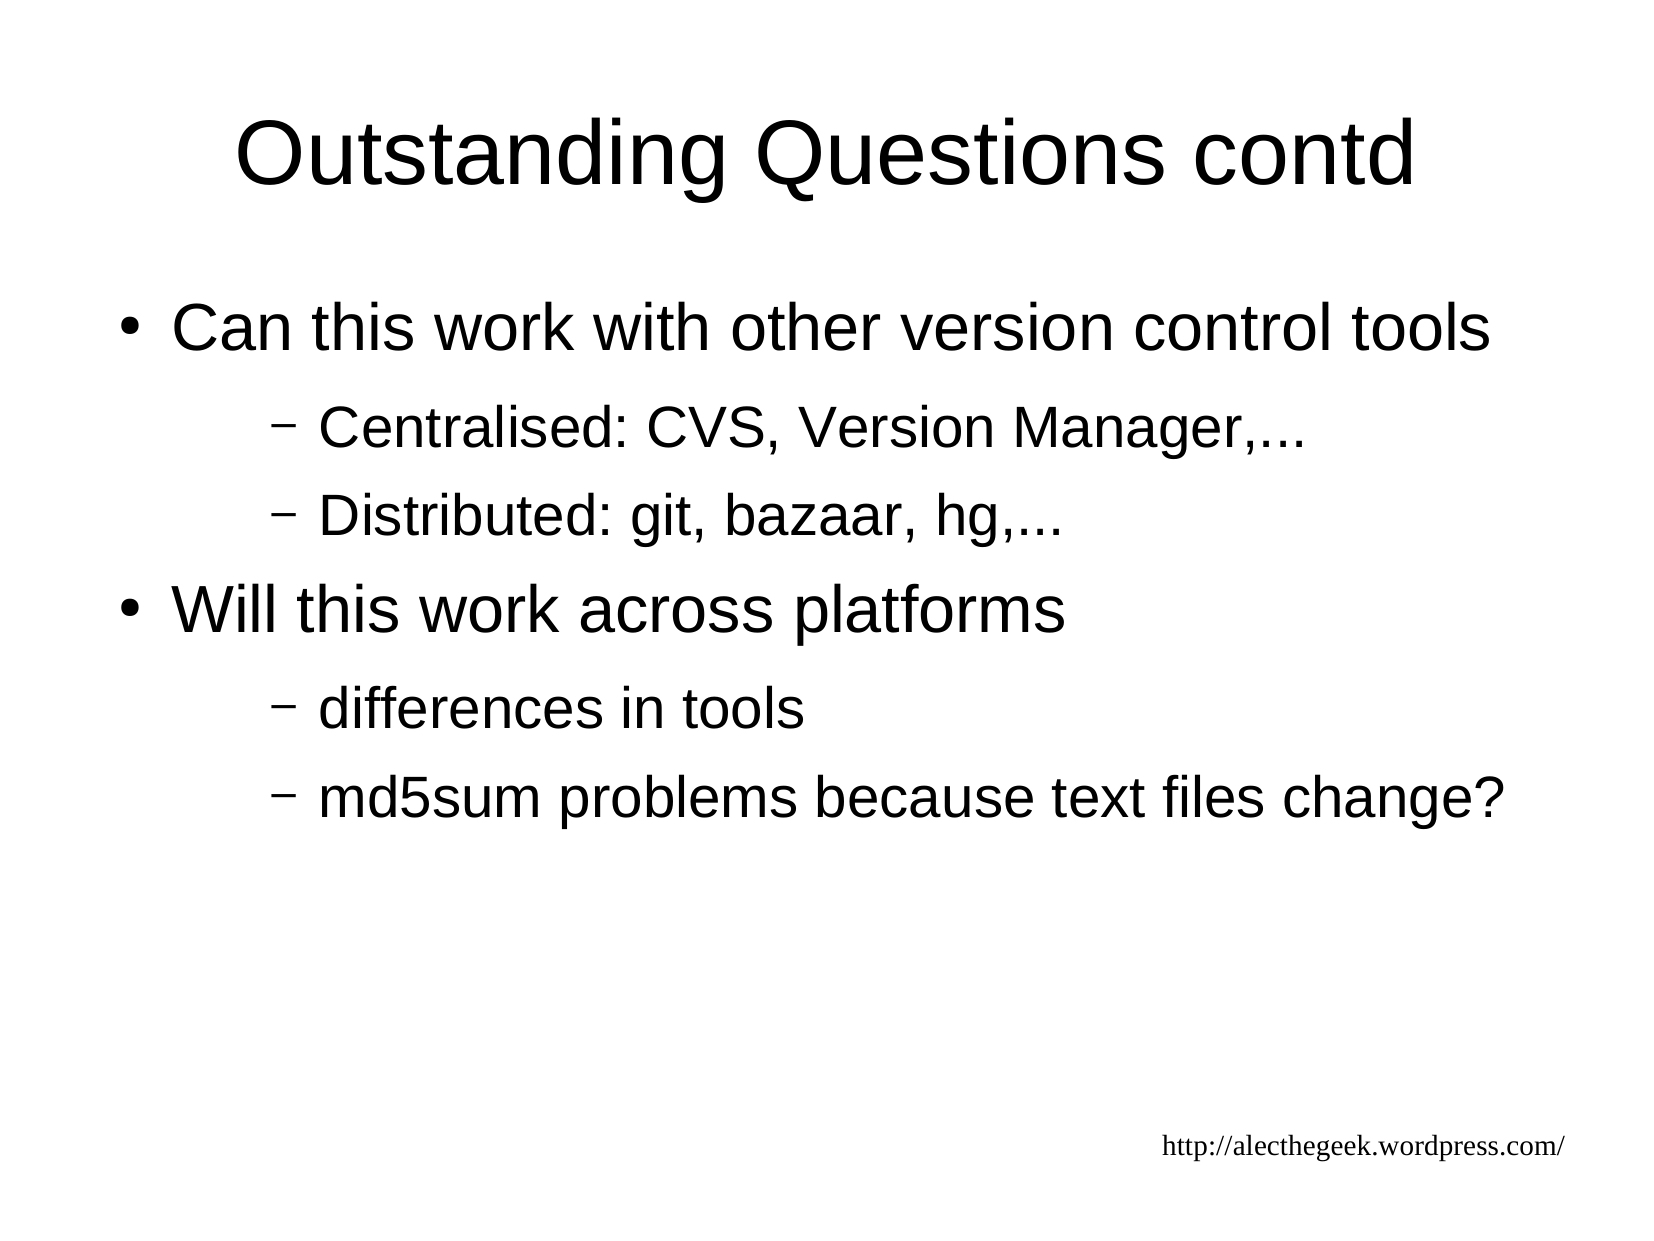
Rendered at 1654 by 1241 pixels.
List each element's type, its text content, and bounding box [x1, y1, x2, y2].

title Outstanding Questions contd [82, 49, 1571, 257]
list Can this work with other version control tools Centralised: CVS, Version Manager,... Distributed: git, bazaar, hg,... Will this work across platforms differences in tools md5sum problems because text files change? [82, 290, 1571, 1109]
